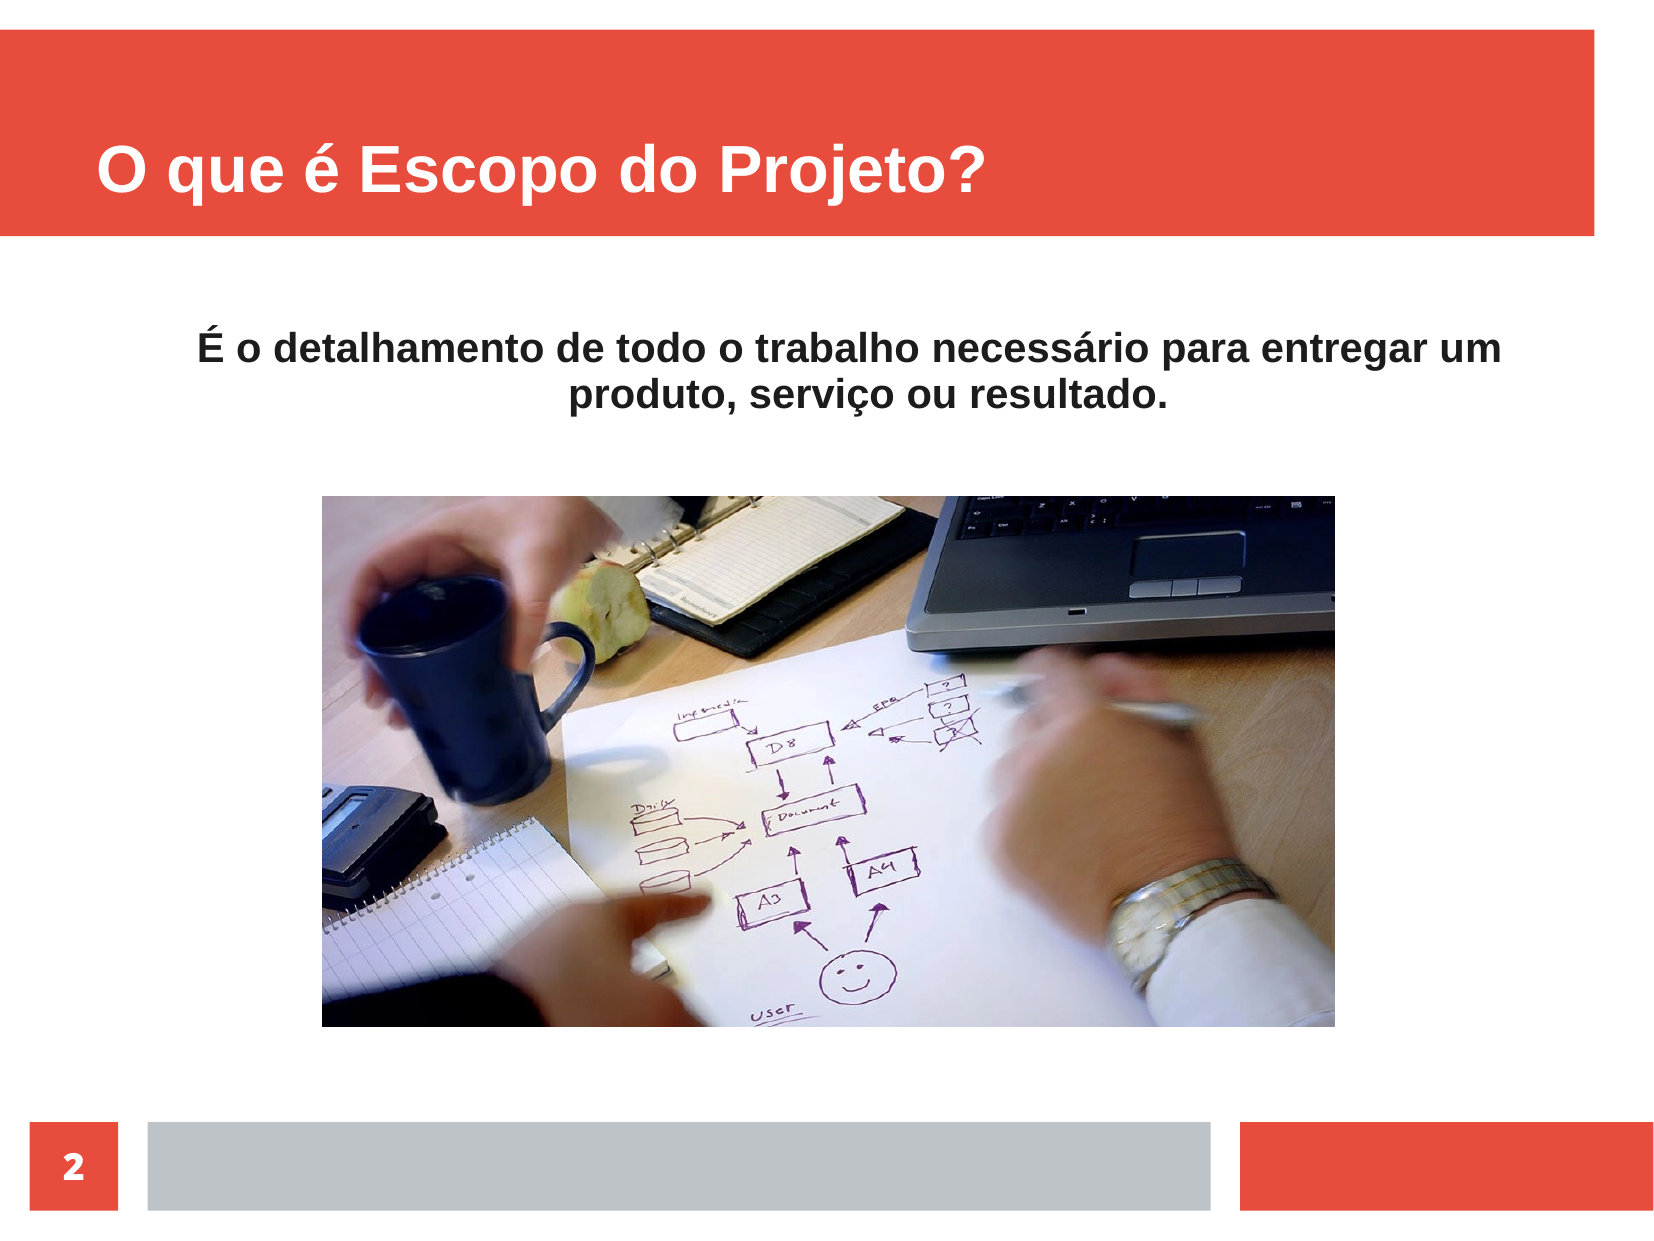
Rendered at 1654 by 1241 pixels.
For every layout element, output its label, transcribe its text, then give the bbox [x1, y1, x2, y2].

list É o detalhamento de todo o trabalho necessário para entregar um produto, serviço ou resultado. [59, 324, 1565, 1093]
title O que é Escopo do Projeto? [59, 59, 1595, 207]
picture [322, 496, 1335, 1027]
